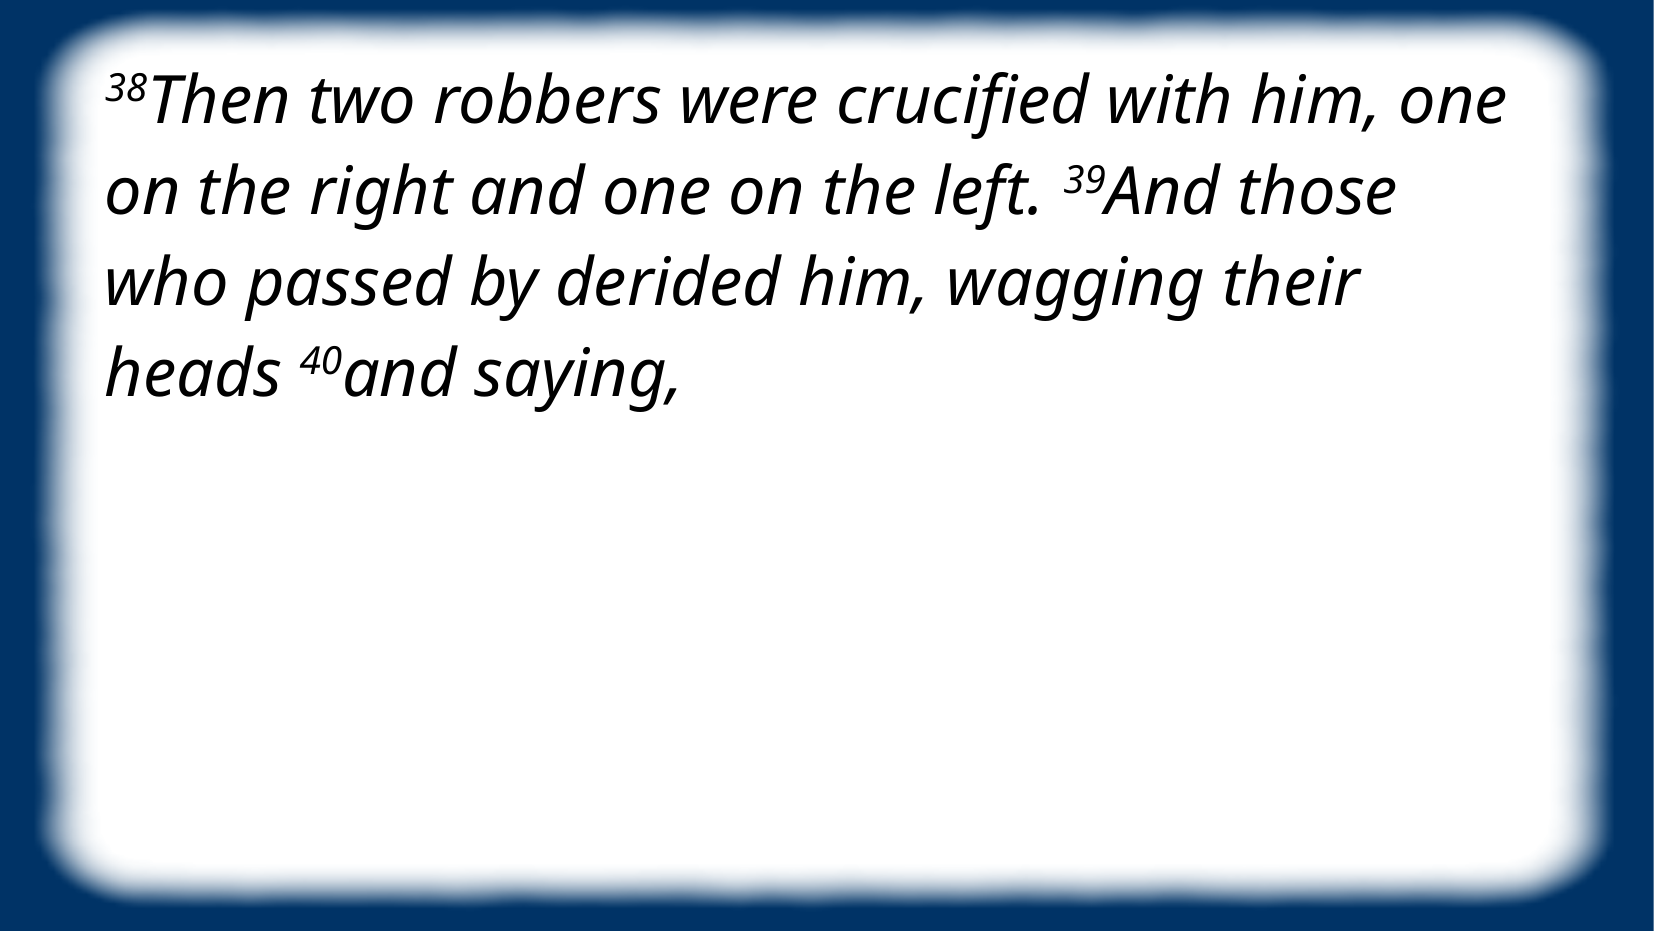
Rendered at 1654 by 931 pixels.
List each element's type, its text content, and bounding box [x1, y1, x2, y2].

text_box 38Then two robbers were crucified with him, one on the right and one on the left. 39And those who passed by derided him, wagging their heads 40and saying, [90, 45, 1546, 415]
picture [0, 0, 1654, 931]
